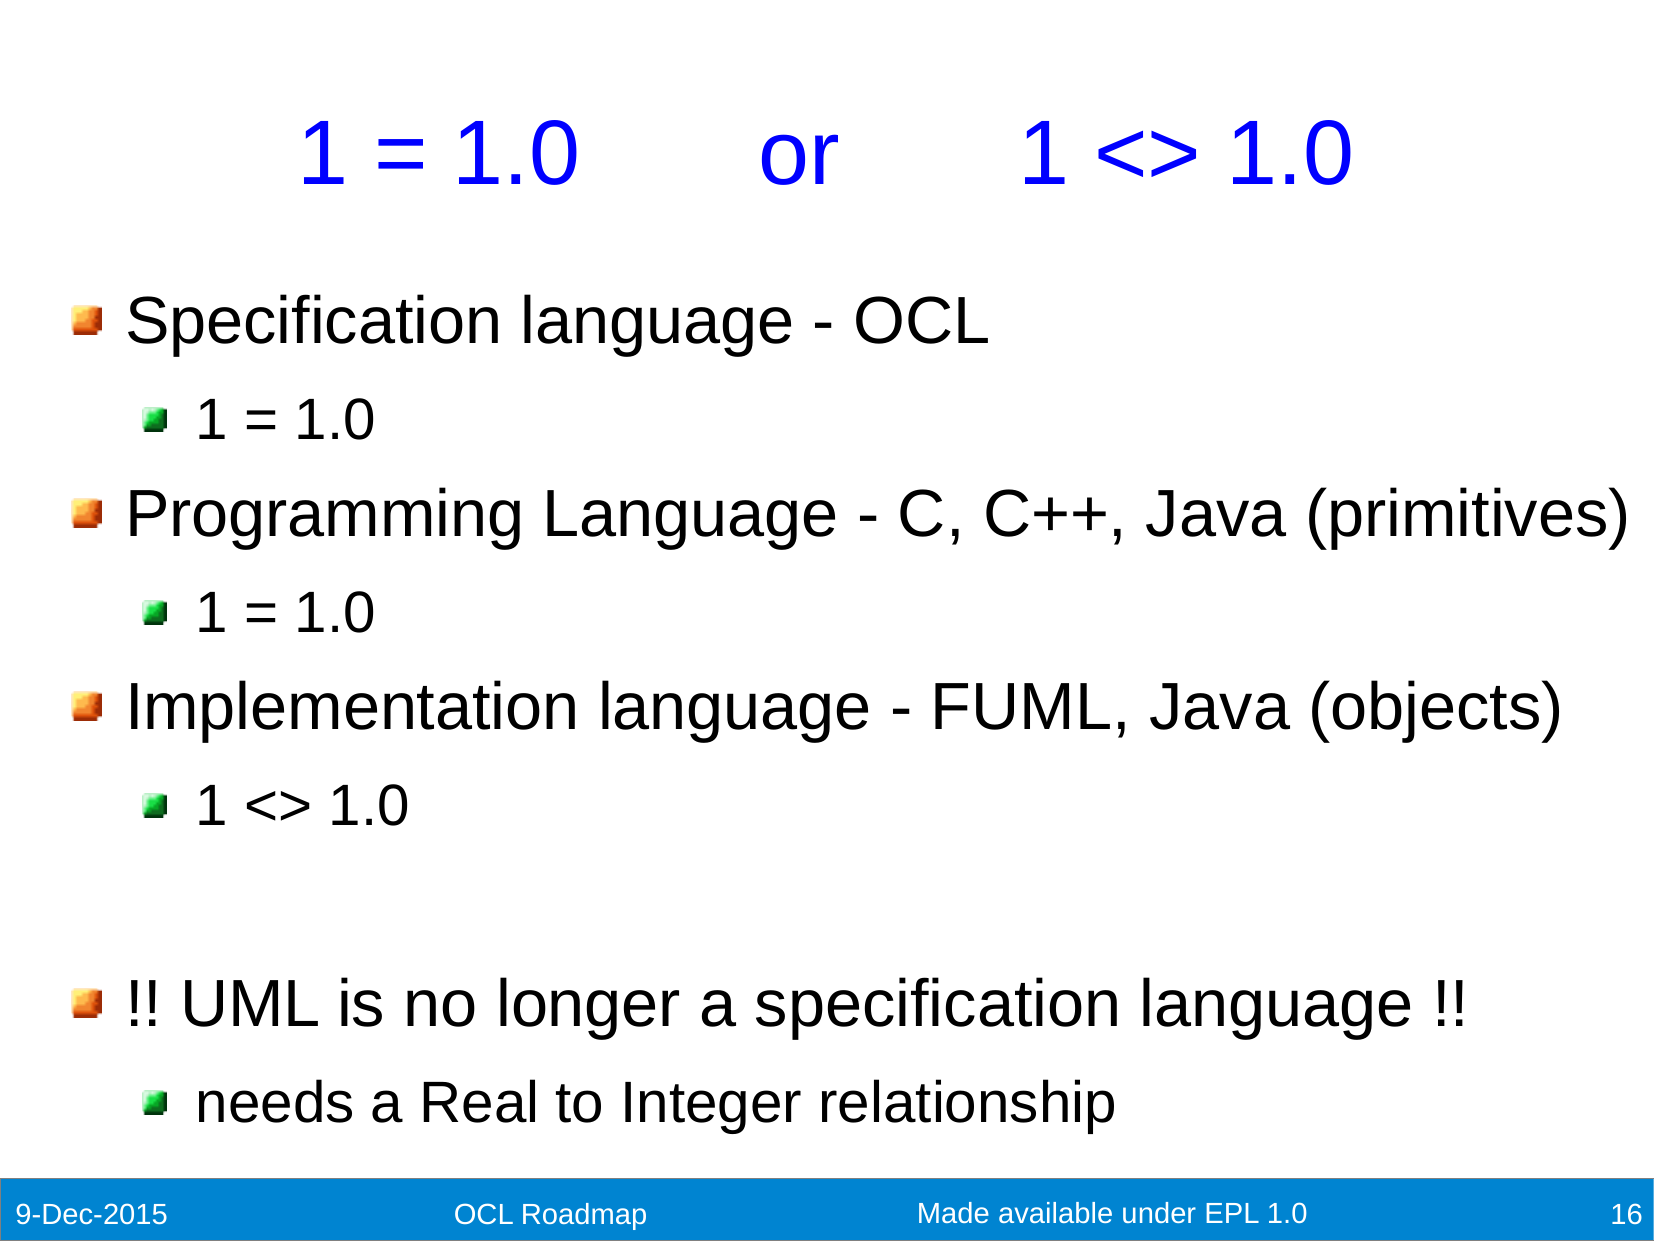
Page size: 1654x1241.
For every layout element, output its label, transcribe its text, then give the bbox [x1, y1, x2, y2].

title 1 = 1.0 or 1 <> 1.0 [82, 49, 1571, 257]
list Specification language - OCL 1 = 1.0 Programming Language - C, C++, Java (primitives) 1 = 1.0 Implementation language - FUML, Java (objects) 1 <> 1.0 !! UML is no longer a specification language !! needs a Real to Integer relationship [54, 282, 1648, 1135]
